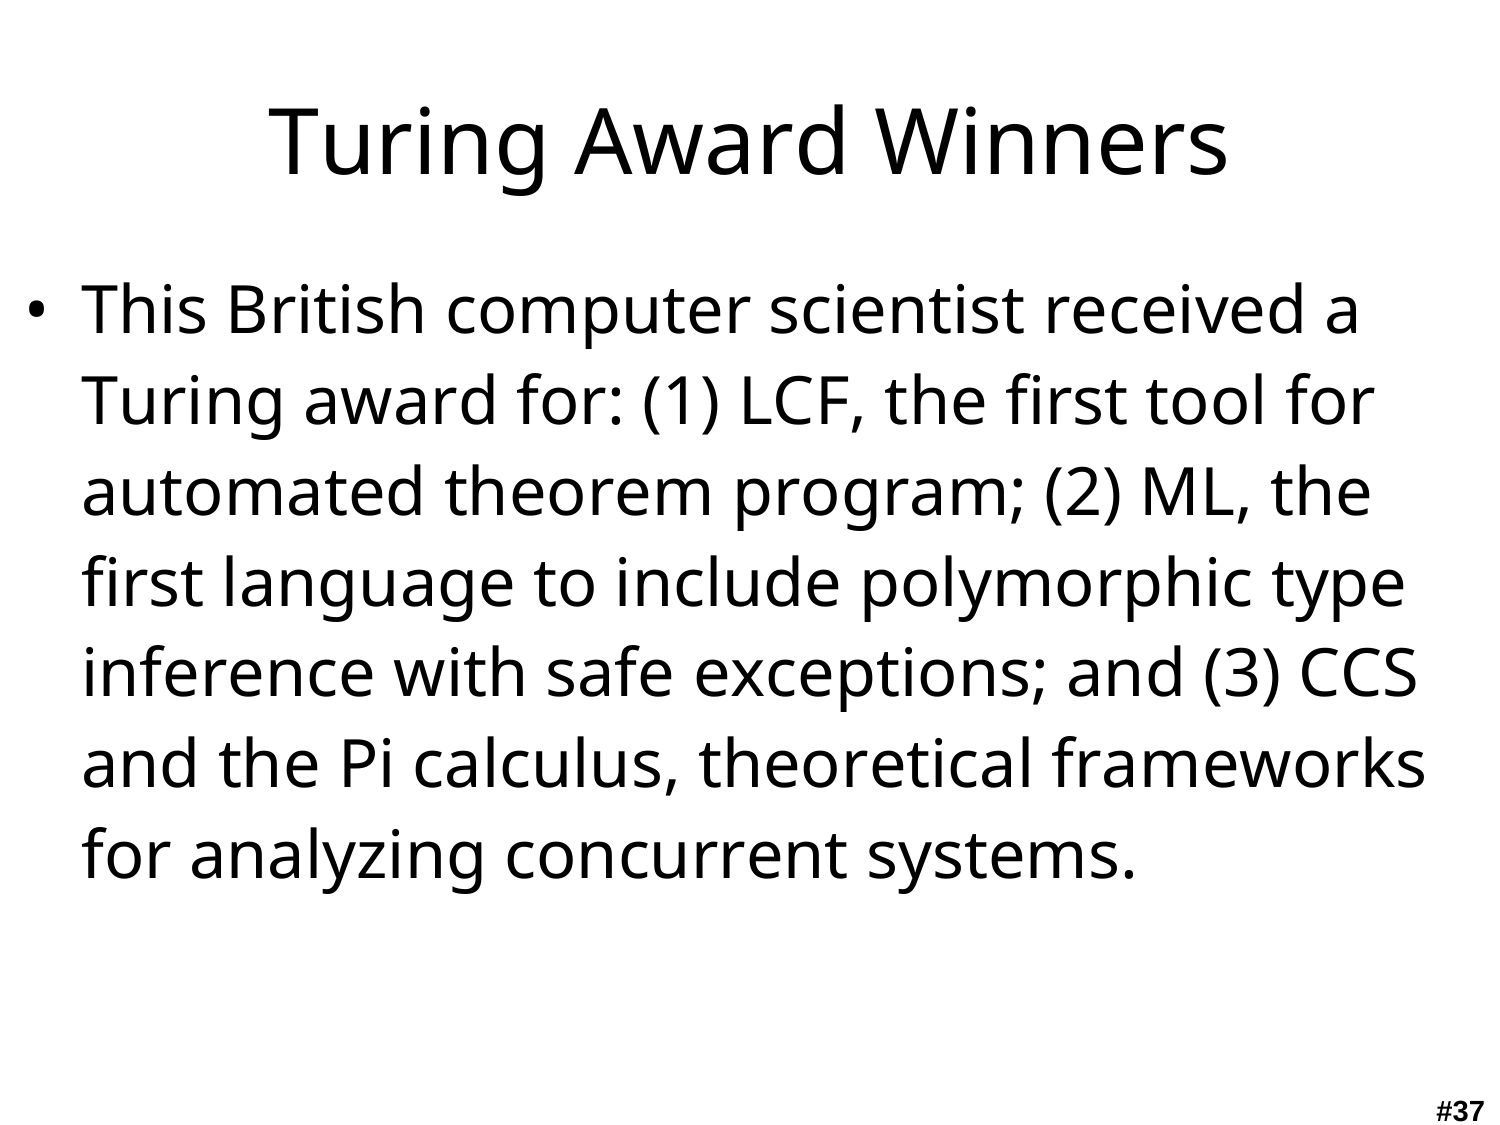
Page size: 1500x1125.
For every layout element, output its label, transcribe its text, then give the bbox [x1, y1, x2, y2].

list This British computer scientist received a Turing award for: (1) LCF, the first tool for automated theorem program; (2) ML, the first language to include polymorphic type inference with safe exceptions; and (3) CCS and the Pi calculus, theoretical frameworks for analyzing concurrent systems. [24, 262, 1476, 1006]
title Turing Award Winners [24, 45, 1476, 233]
